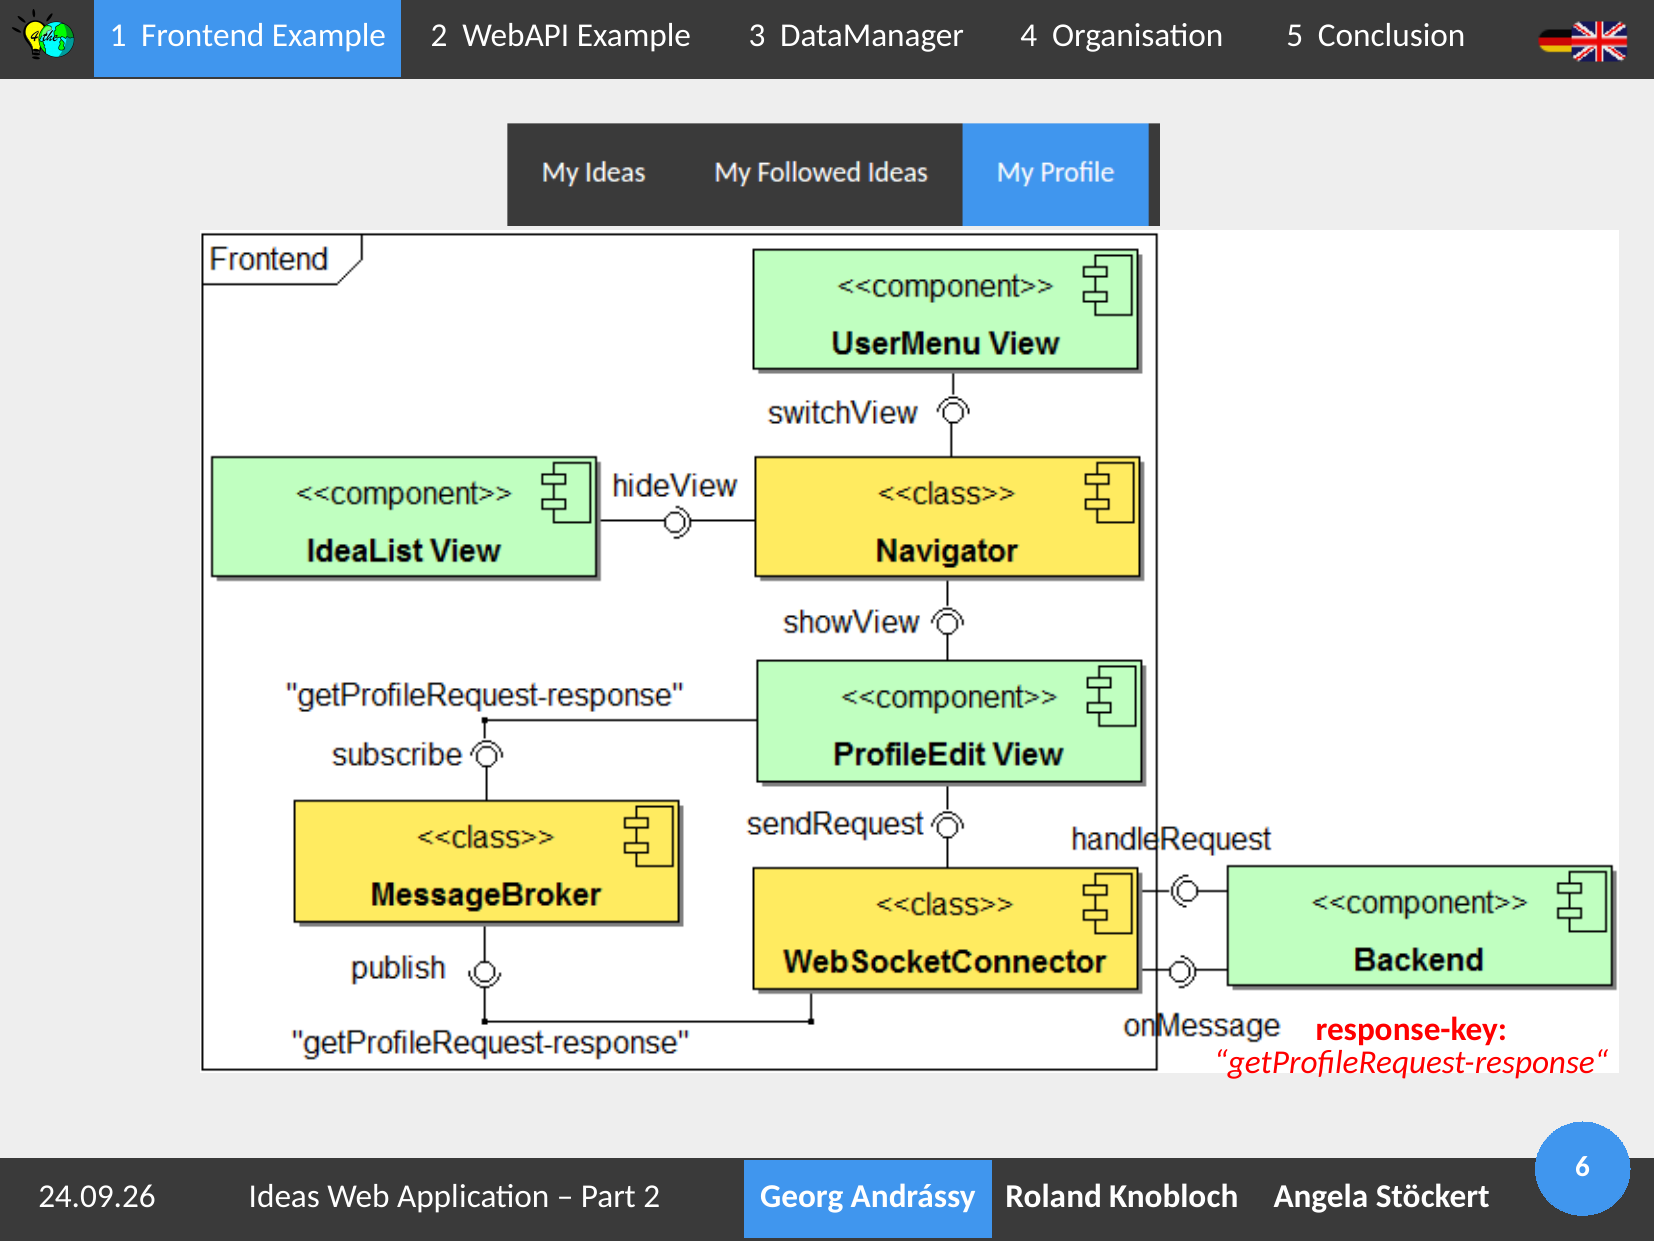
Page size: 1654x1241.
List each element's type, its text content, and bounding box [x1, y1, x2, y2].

picture [200, 230, 1619, 1073]
text_box response-key: “getProfileRequest-response“ [1157, 1007, 1654, 1134]
text_box 2 WebAPI Example [401, 0, 720, 77]
text_box Angela Stöckert [1251, 1160, 1512, 1238]
text_box 5 Conclusion [1251, 0, 1501, 77]
picture [506, 122, 1160, 226]
text_box 4 Organisation [992, 0, 1251, 77]
picture [1536, 18, 1629, 64]
text_box Ideas Web Application – Part 2 [242, 1160, 668, 1238]
text_box Georg Andrássy [744, 1160, 992, 1238]
picture [2, 0, 83, 79]
text_box 1 Frontend Example [94, 0, 401, 77]
text_box 3 DataManager [720, 0, 992, 77]
text_box Roland Knobloch [992, 1160, 1251, 1238]
